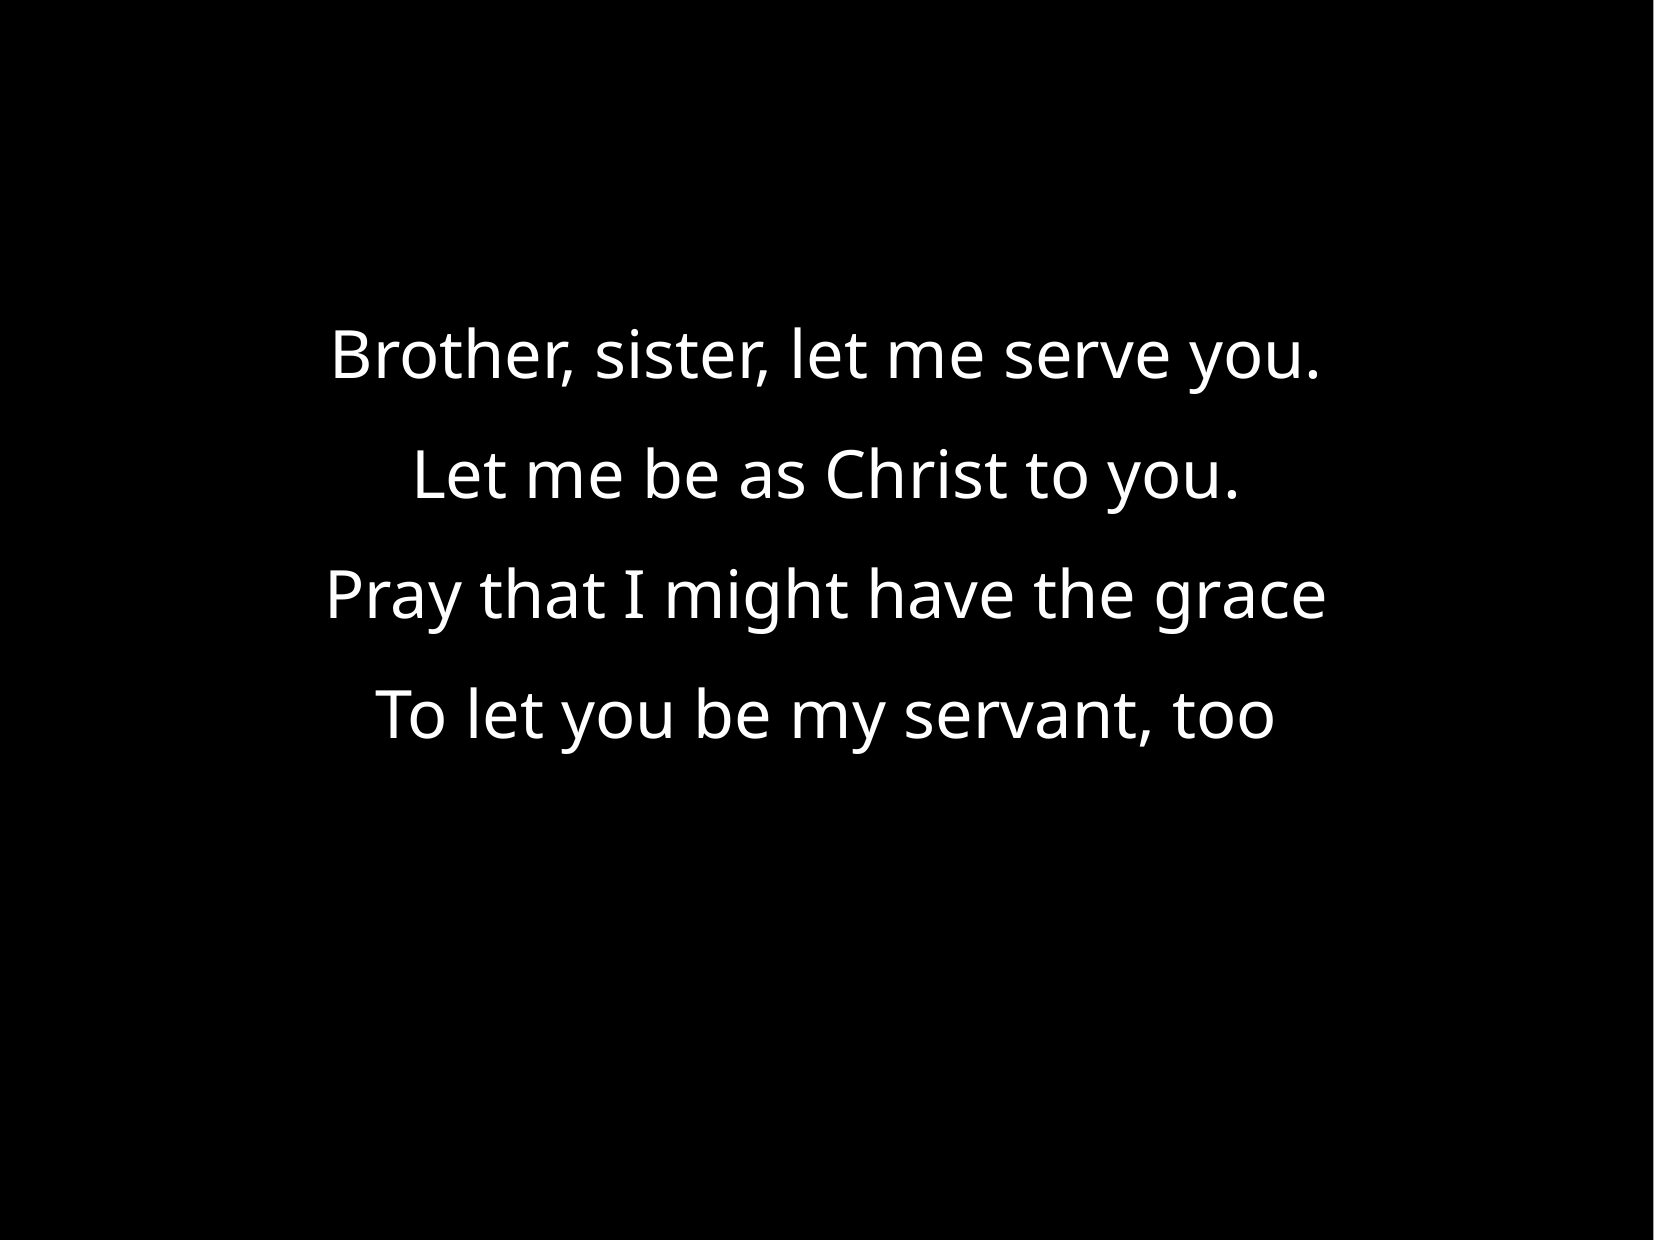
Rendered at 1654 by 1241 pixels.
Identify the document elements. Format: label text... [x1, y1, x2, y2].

list Brother, sister, let me serve you. Let me be as Christ to you. Pray that I might have the grace To let you be my servant, too [0, 307, 1654, 1027]
